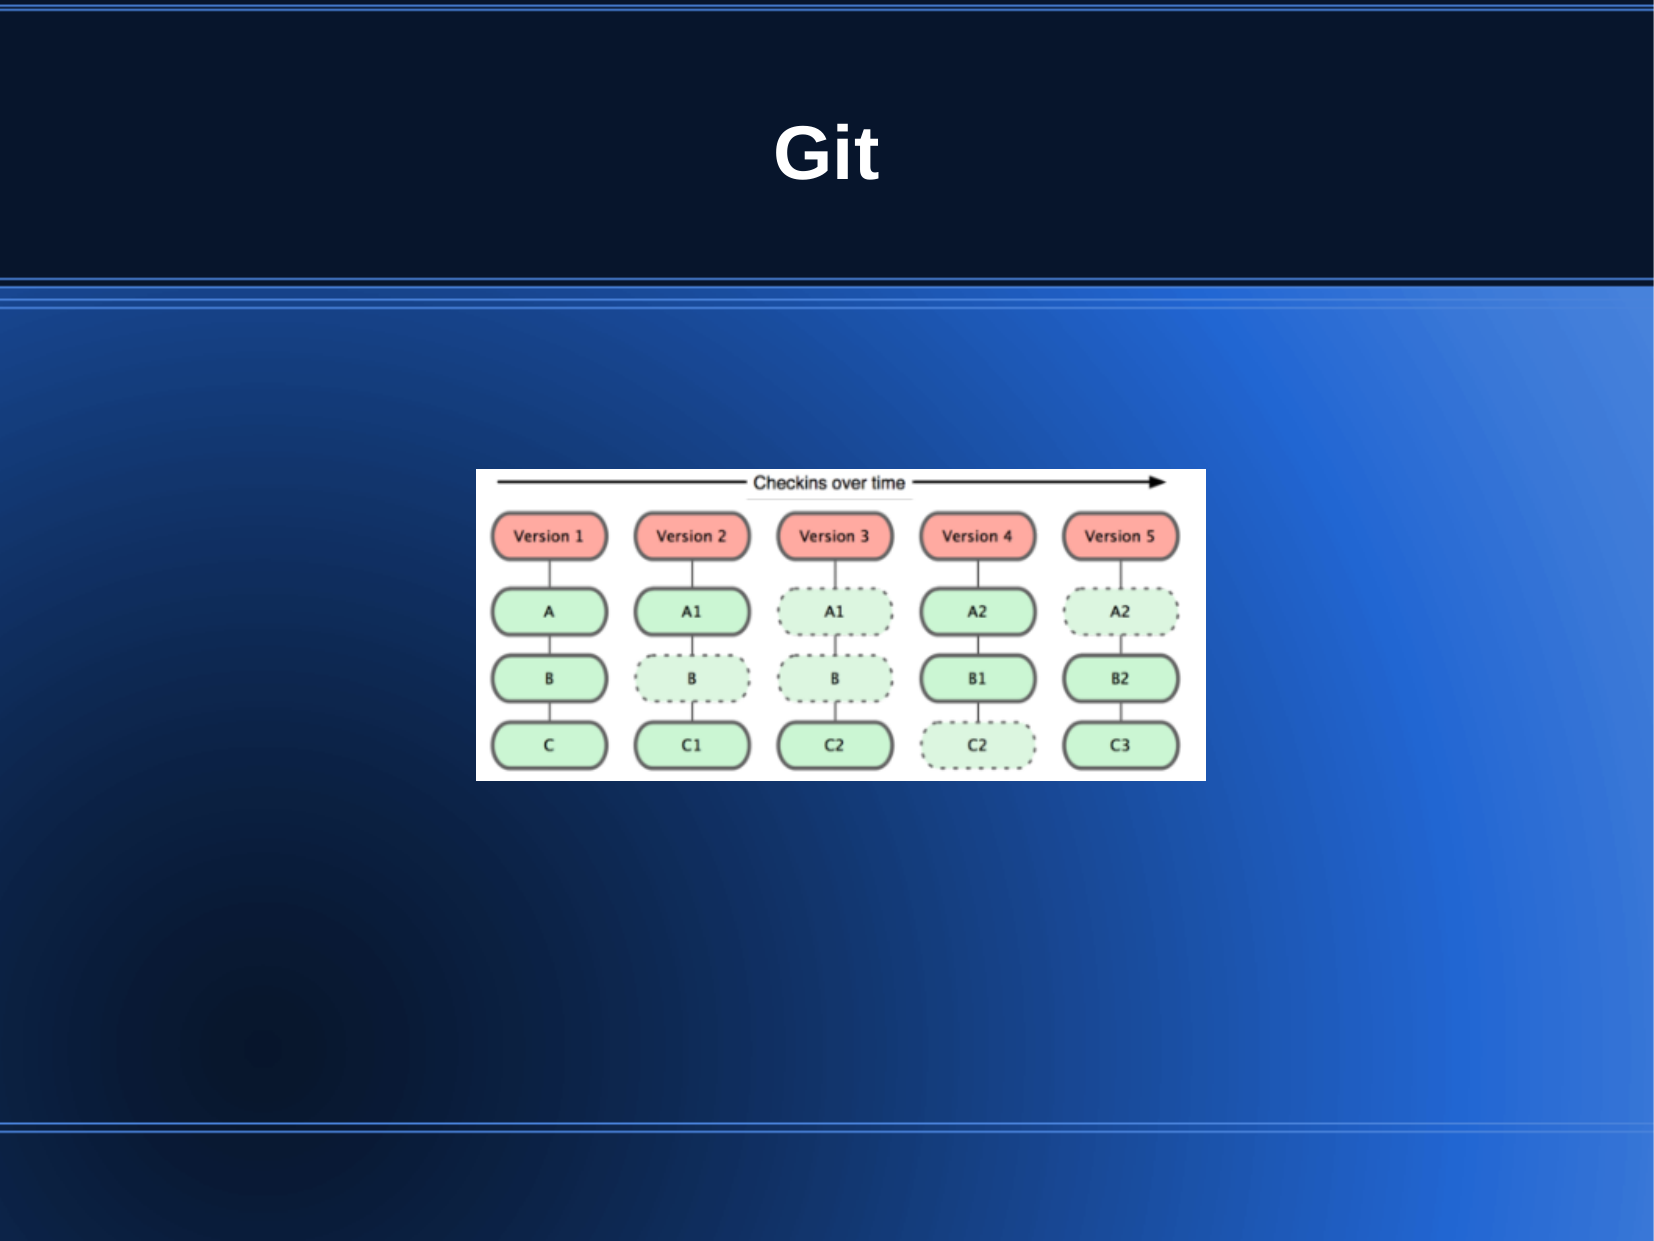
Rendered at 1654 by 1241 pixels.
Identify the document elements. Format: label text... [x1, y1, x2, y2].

picture [0, 0, 1654, 1241]
title Git [82, 49, 1571, 257]
